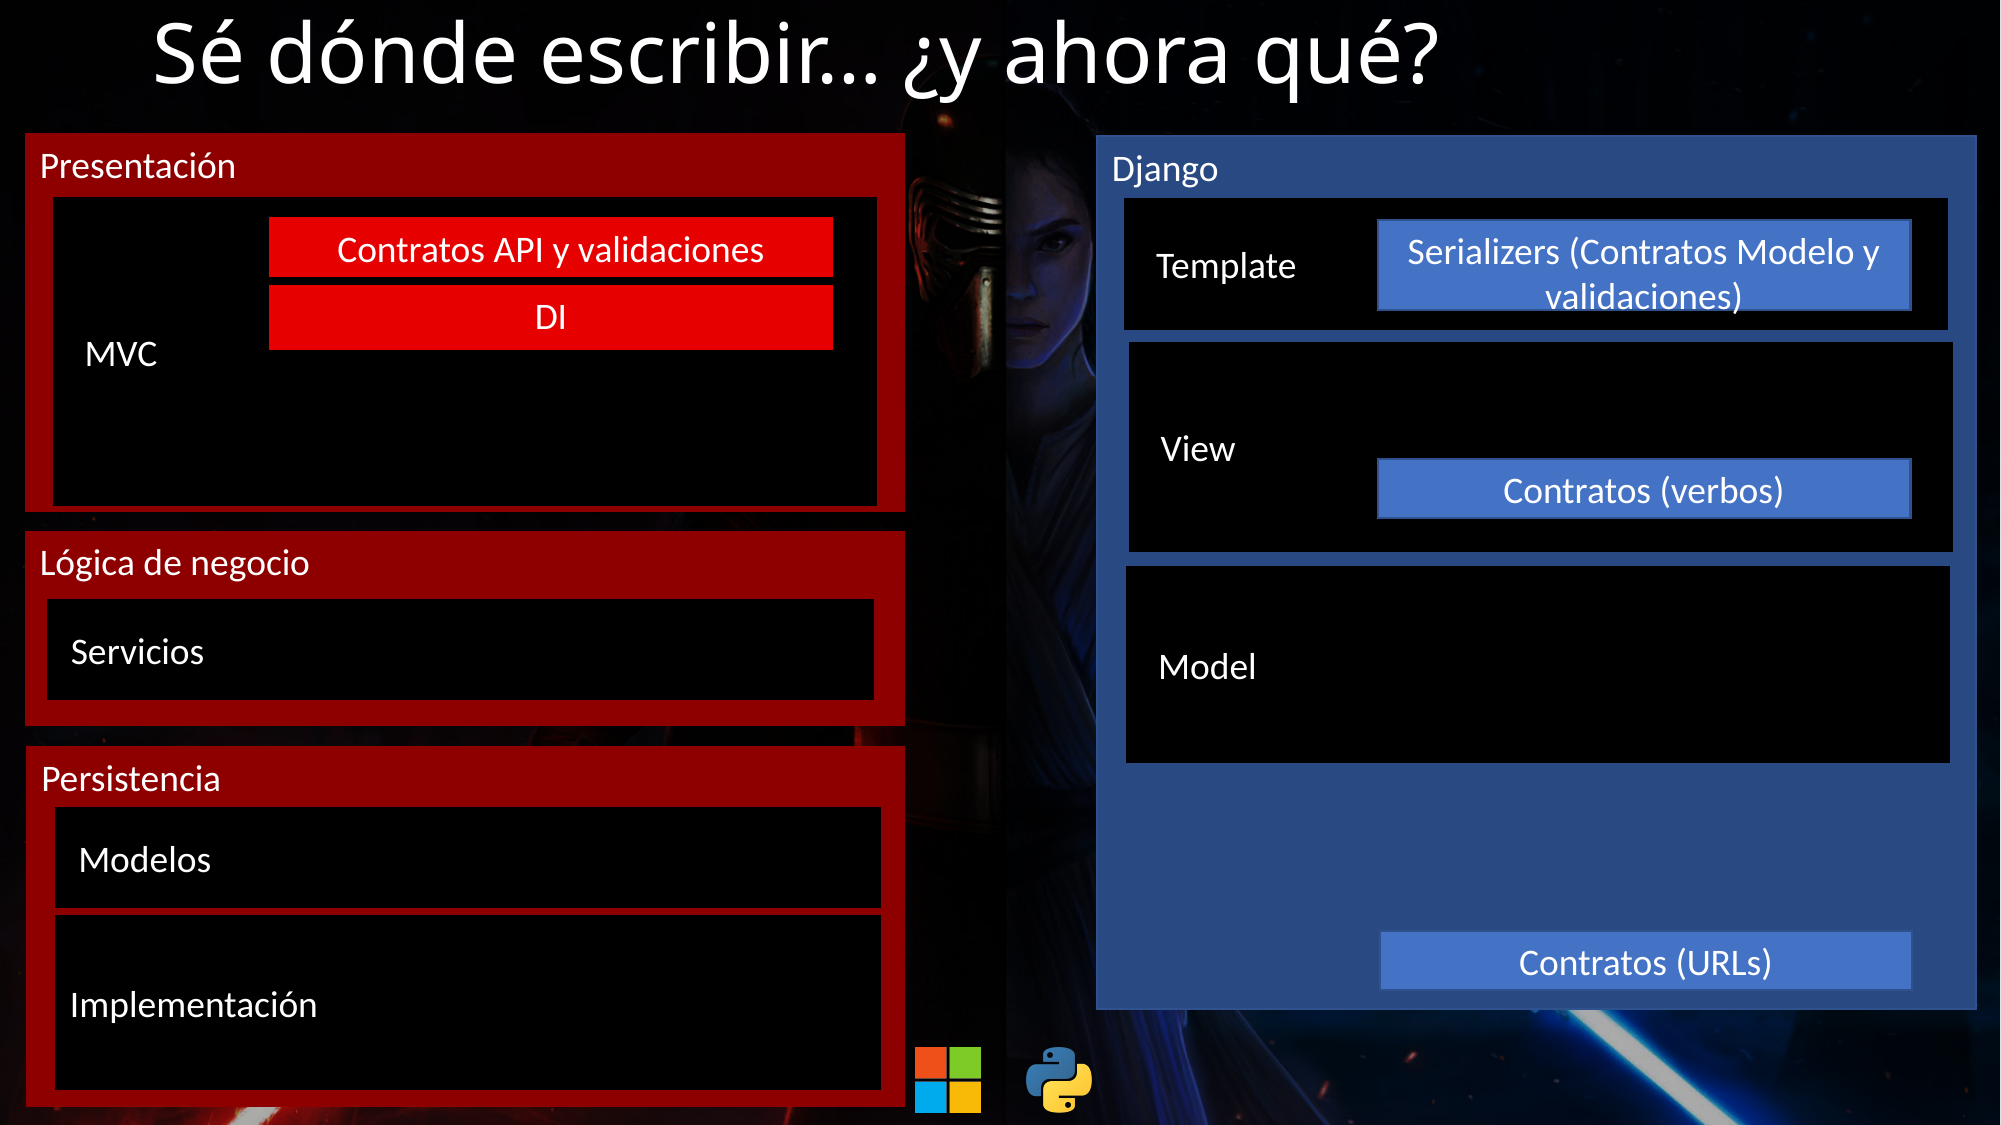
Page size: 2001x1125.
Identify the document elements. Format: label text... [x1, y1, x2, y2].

text_box MVC [53, 197, 877, 506]
text_box Presentación [25, 133, 905, 512]
text_box Lógica de negocio [25, 531, 905, 726]
text_box Contratos (URLs) [1380, 931, 1912, 990]
text_box Template [1124, 198, 1948, 330]
text_box Serializers (Contratos Modelo y validaciones) [1378, 220, 1910, 310]
text_box Contratos (verbos) [1378, 459, 1910, 518]
text_box Modelos [55, 807, 881, 908]
text_box Django [1097, 136, 1976, 1009]
text_box Model [1126, 566, 1950, 763]
text_box View [1129, 342, 1953, 552]
text_box DI [269, 285, 833, 350]
title Sé dónde escribir… ¿y ahora qué? [137, 0, 1863, 128]
text_box Contratos API y validaciones [269, 217, 833, 277]
text_box Implementación [55, 915, 881, 1090]
text_box Persistencia [26, 746, 905, 1107]
text_box Servicios [47, 599, 874, 700]
